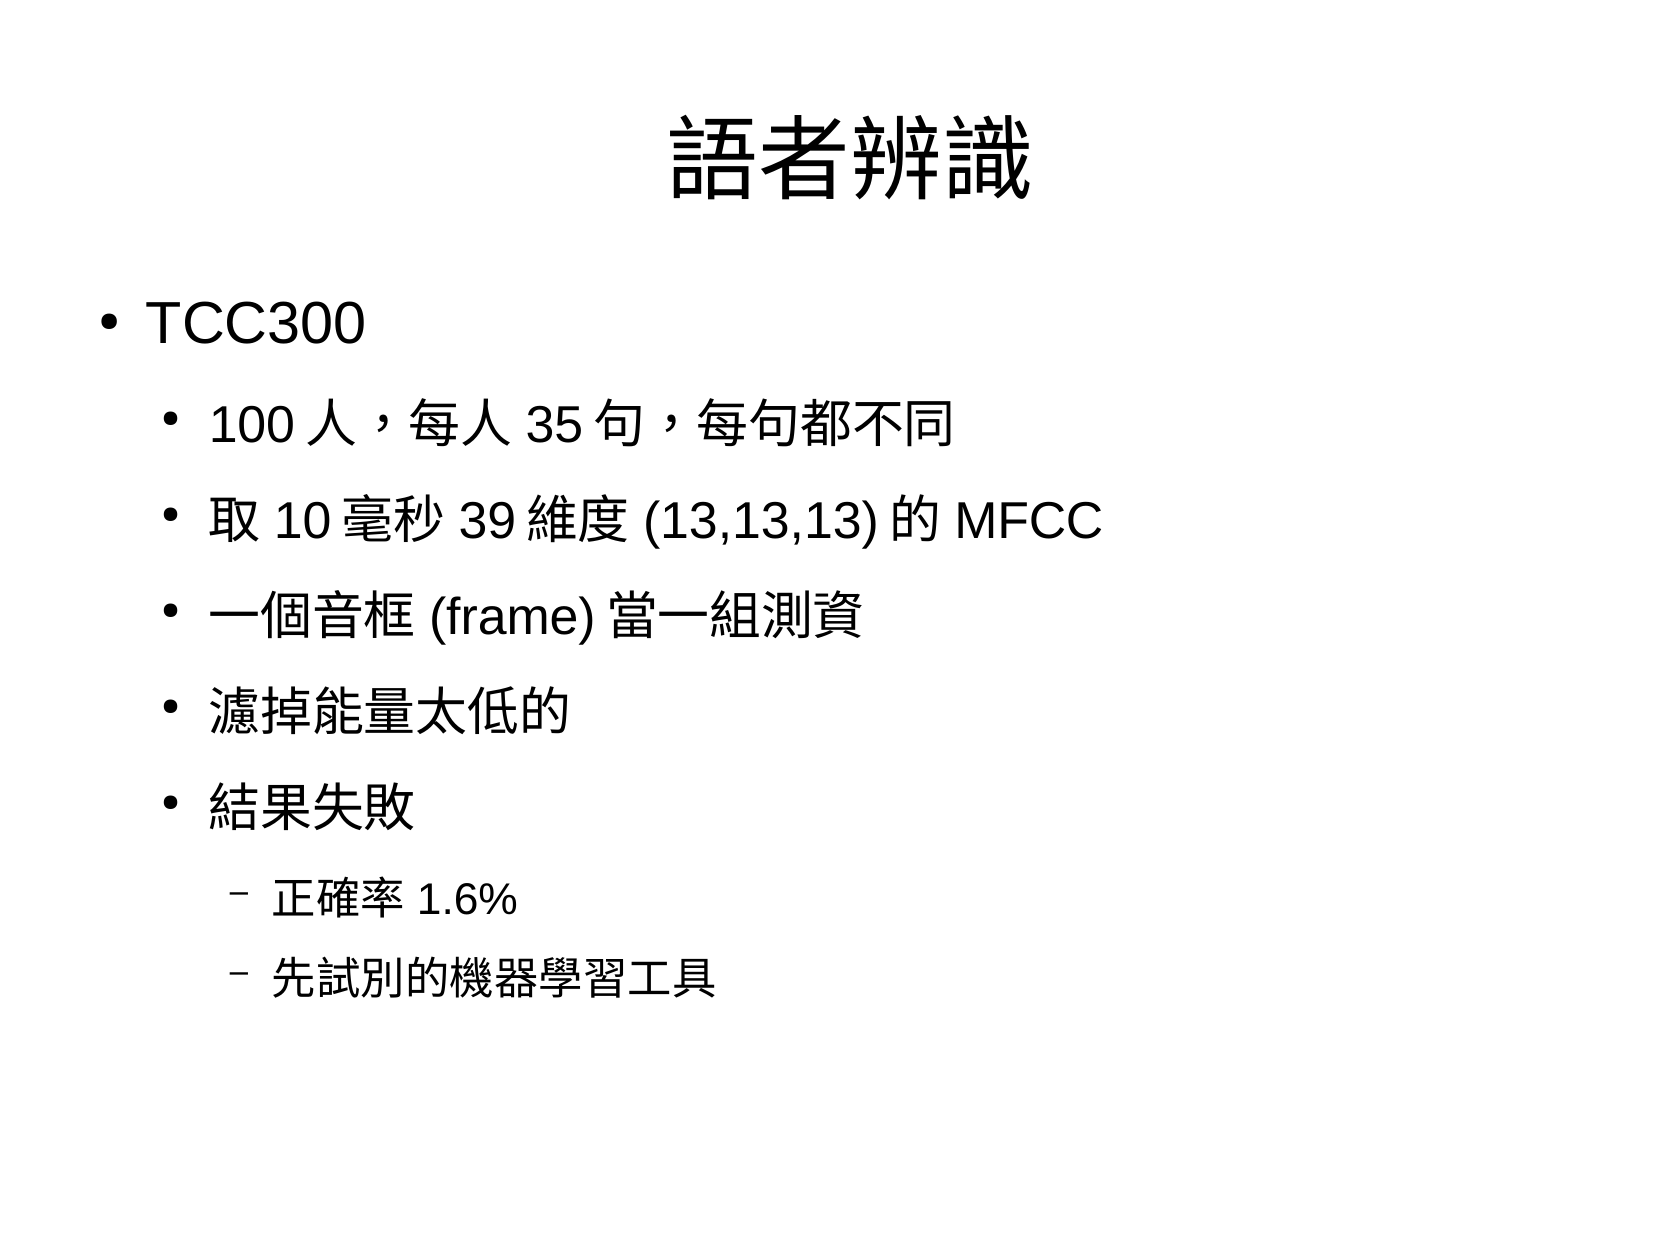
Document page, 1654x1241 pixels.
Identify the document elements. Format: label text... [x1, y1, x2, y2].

title 語者辨識 [82, 49, 1571, 257]
list TCC300 100人，每人35句，每句都不同 取10毫秒39維度(13,13,13)的MFCC 一個音框(frame)當一組測資 濾掉能量太低的 結果失敗 正確率1.6% 先試別的機器學習工具 [82, 290, 1571, 1010]
